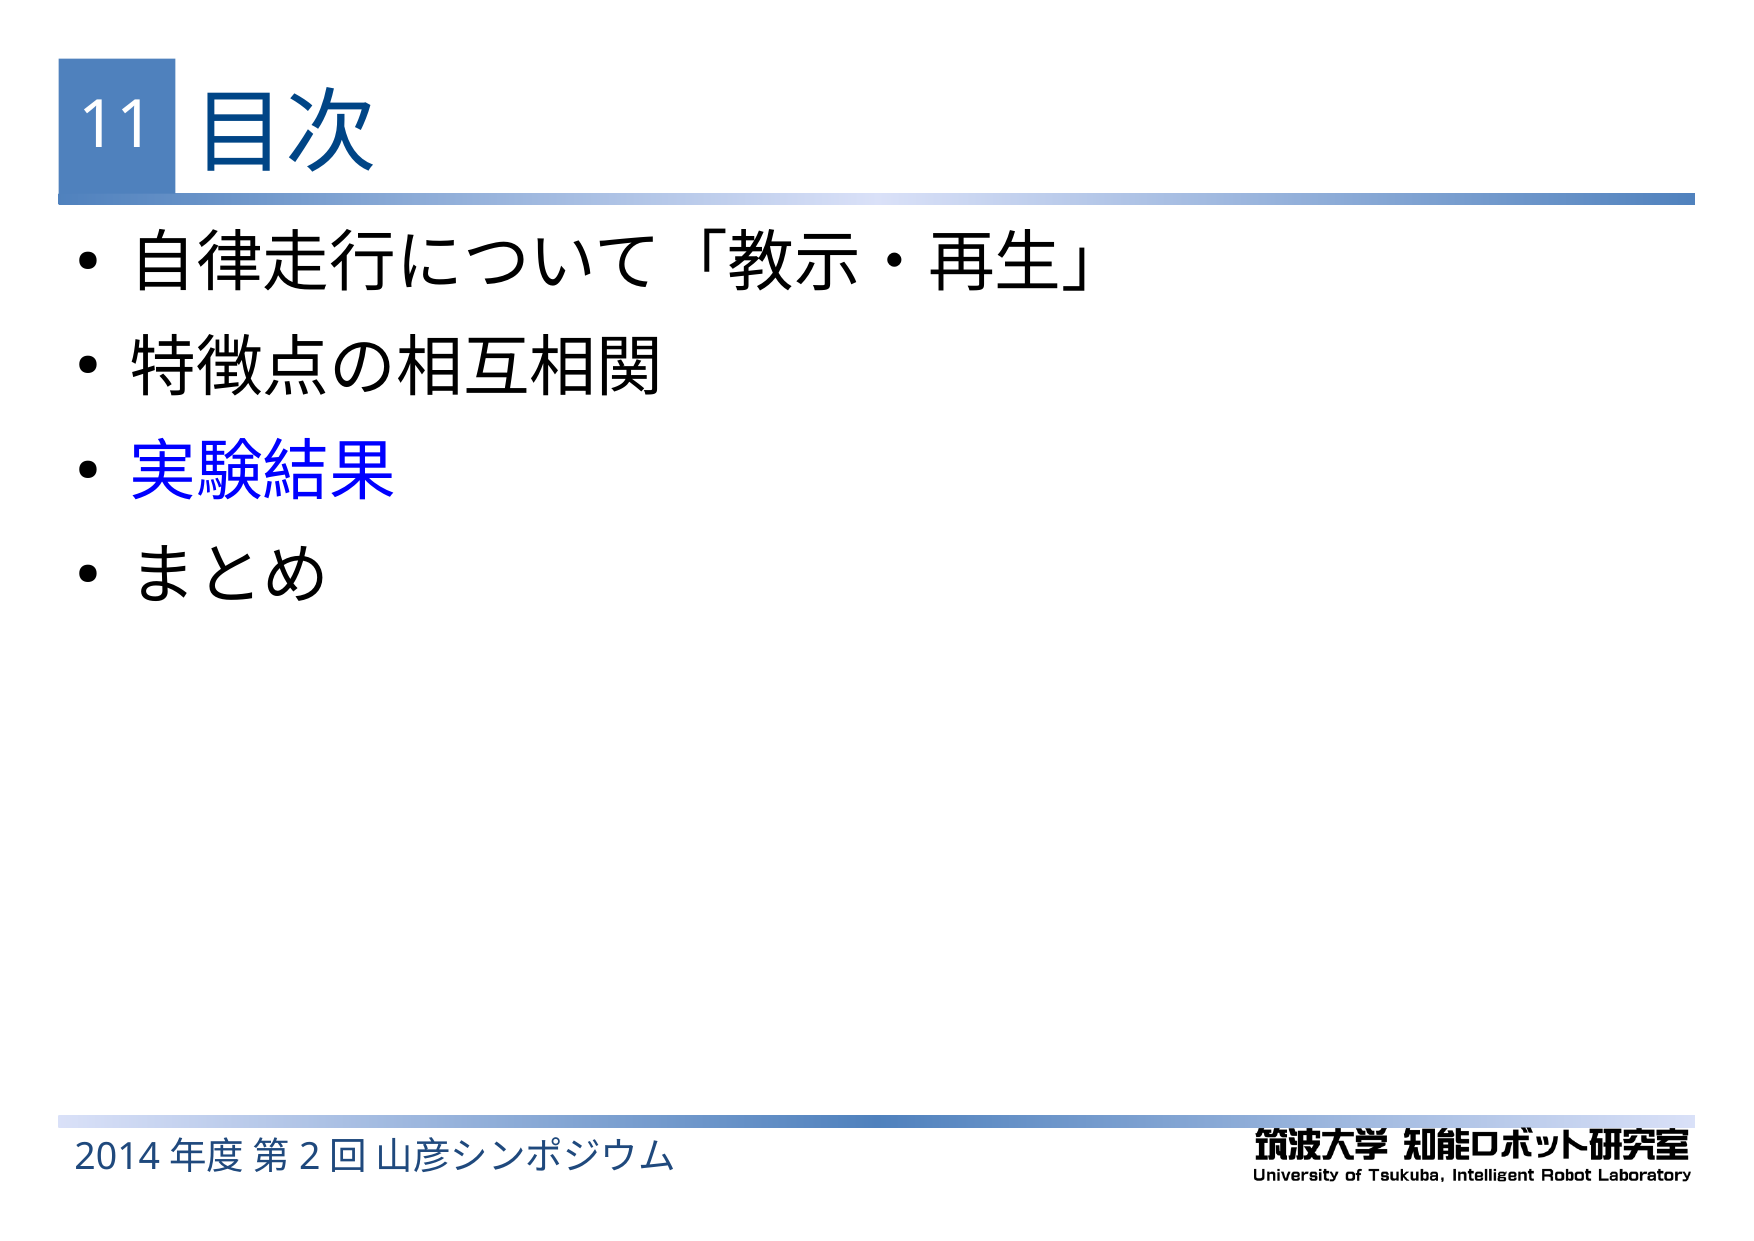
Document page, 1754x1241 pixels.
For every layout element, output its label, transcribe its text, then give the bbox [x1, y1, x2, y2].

title 目次 [193, 61, 1651, 205]
picture [1252, 1127, 1691, 1182]
list 自律走行について「教示・再生」 特徴点の相互相関 実験結果 まとめ [58, 223, 1696, 1116]
